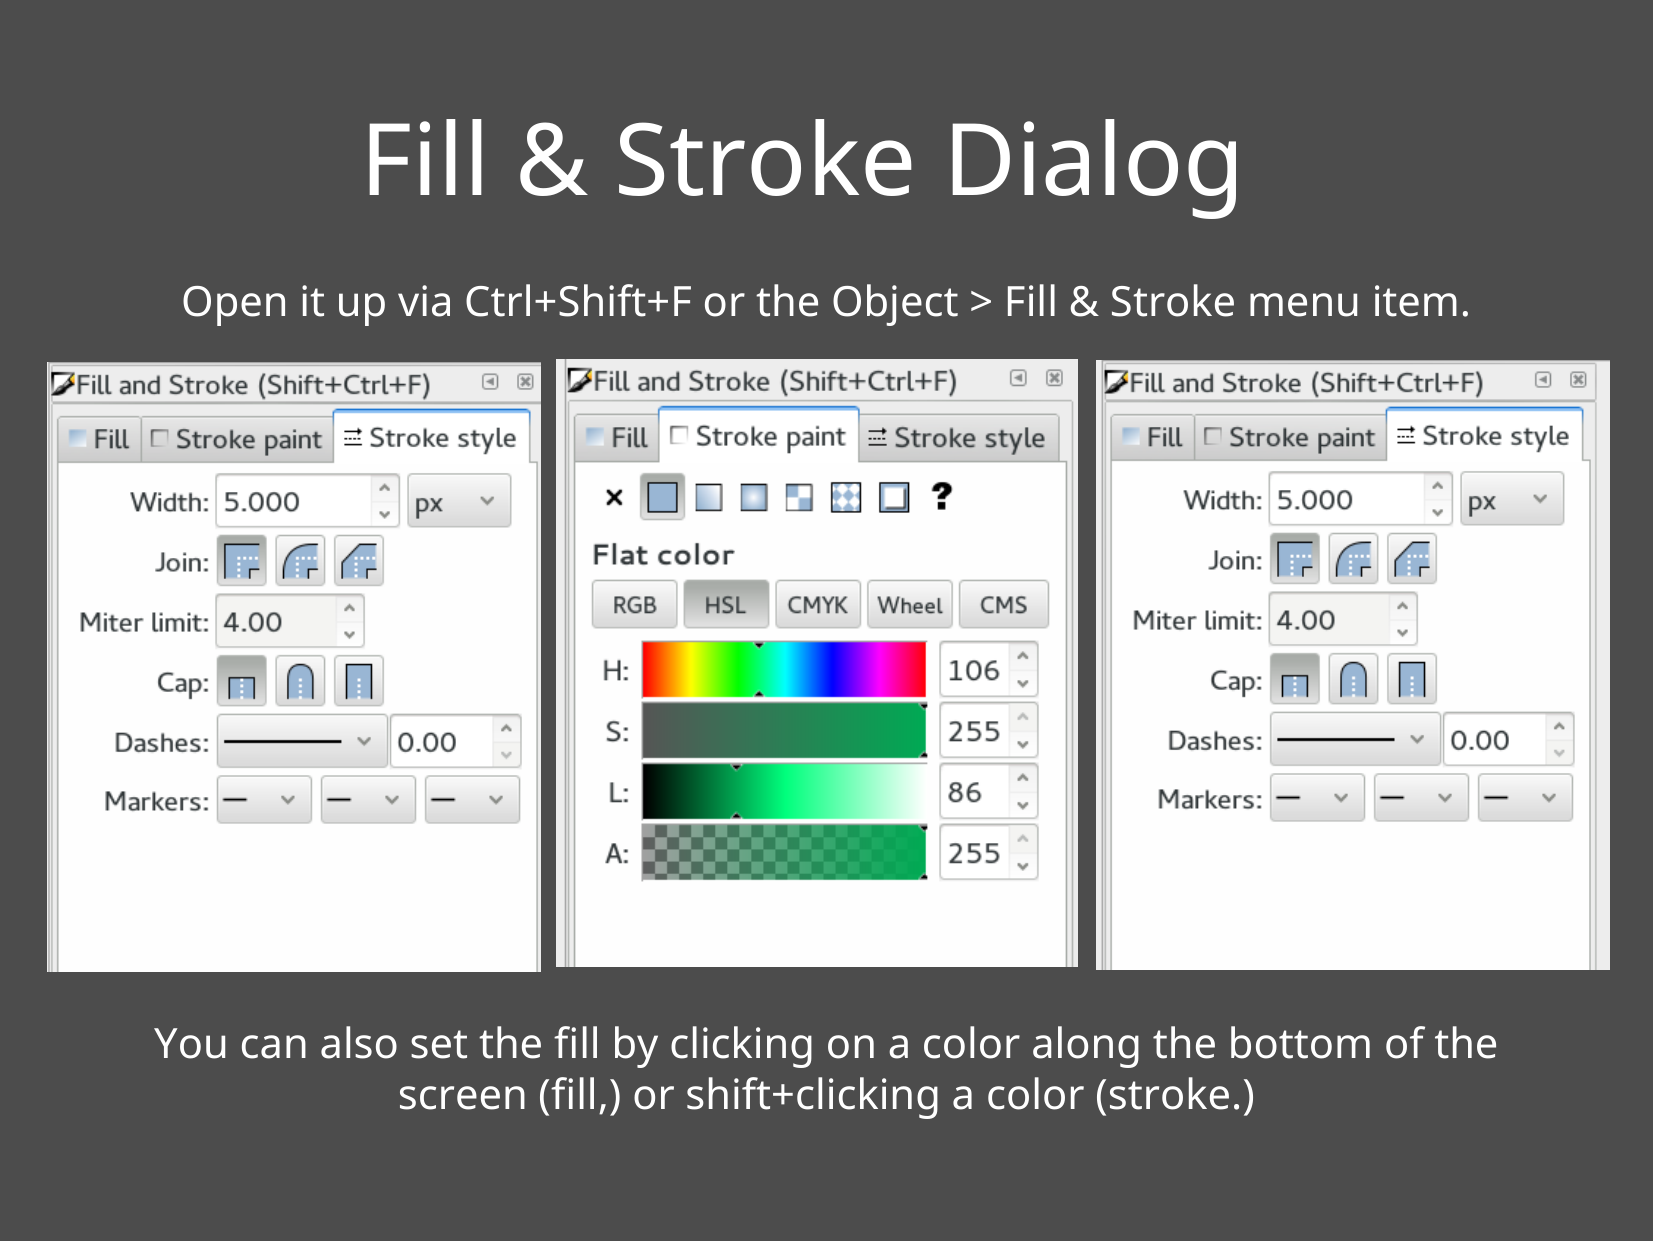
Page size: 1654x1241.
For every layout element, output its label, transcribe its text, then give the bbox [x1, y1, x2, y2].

title Fill & Stroke Dialog [53, 36, 1554, 298]
picture [47, 362, 541, 972]
title You can also set the fill by clicking on a color along the bottom of the screen (fill,) or shift+clicking a color (stroke.) [103, 974, 1550, 1163]
title Open it up via Ctrl+Shift+F or the Object > Fill & Stroke menu item. [103, 206, 1550, 396]
picture [1096, 360, 1610, 970]
picture [556, 396, 1078, 967]
